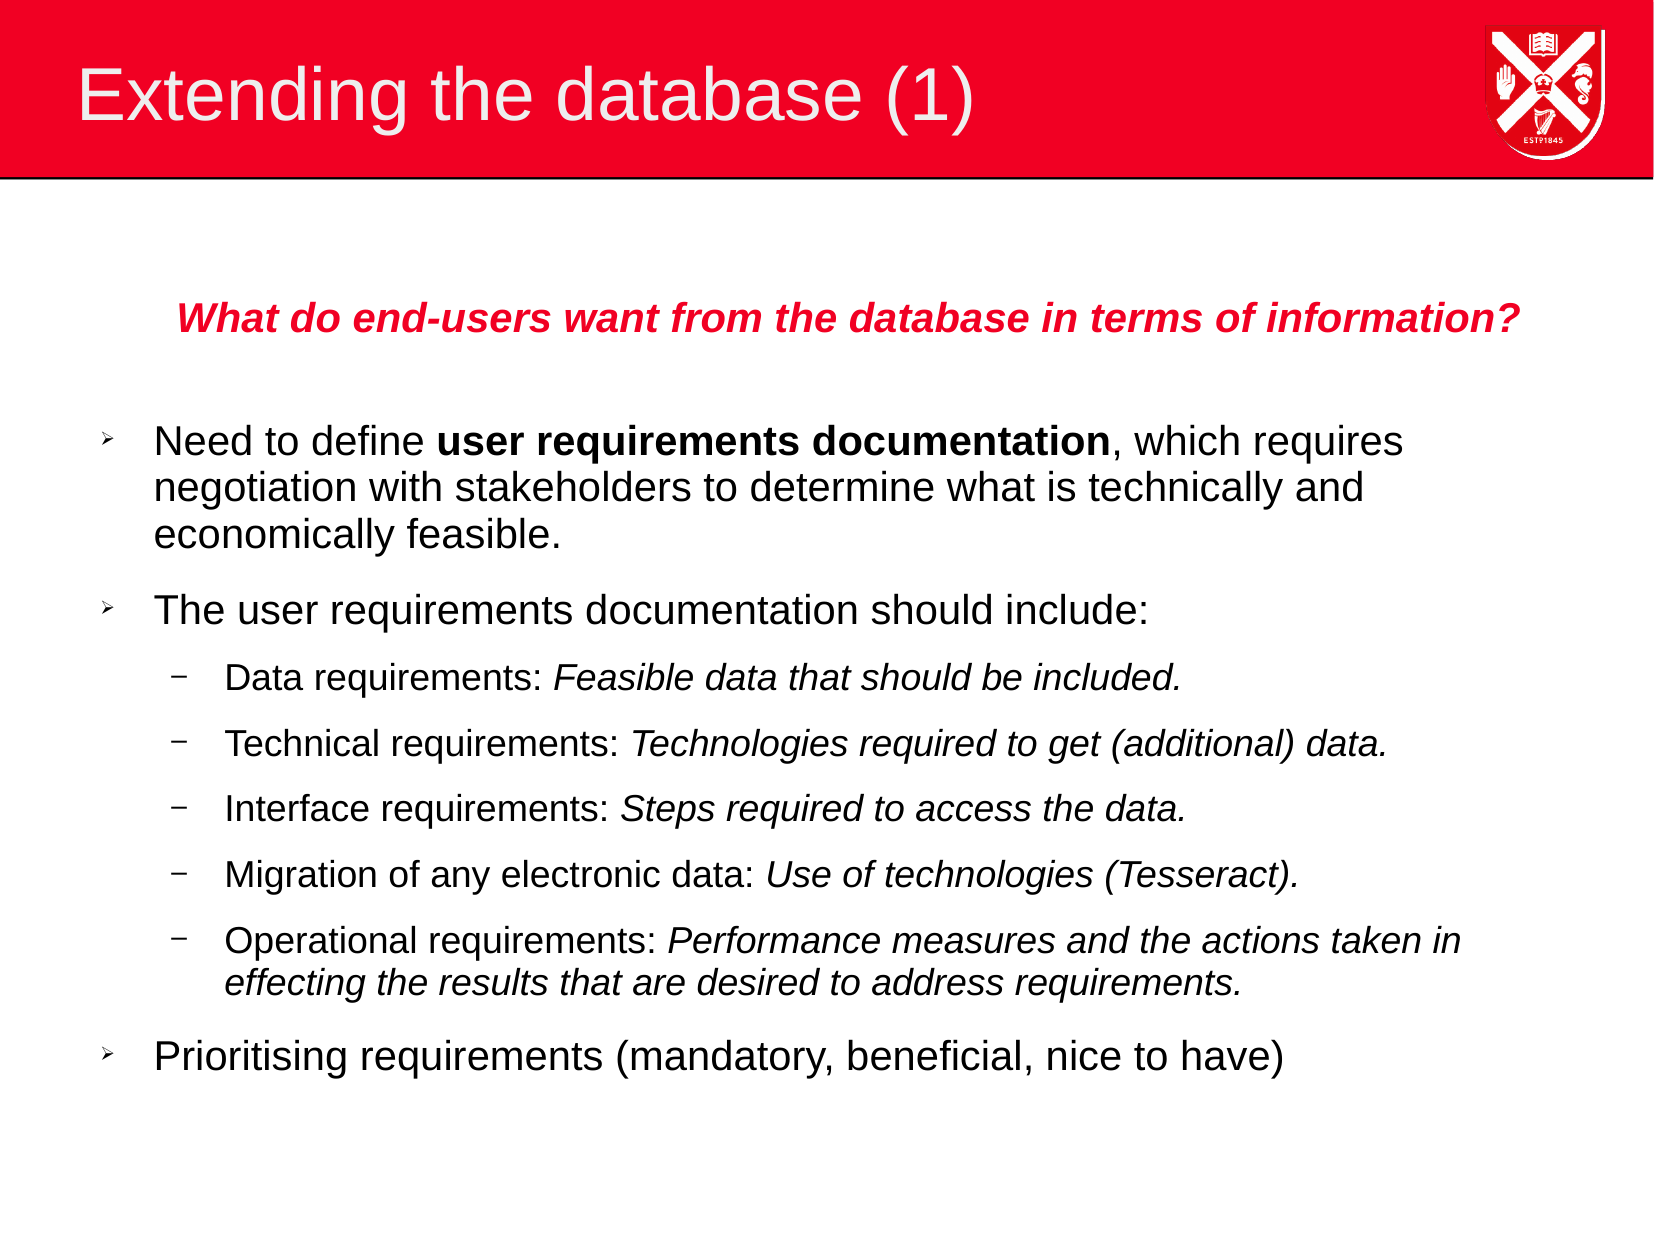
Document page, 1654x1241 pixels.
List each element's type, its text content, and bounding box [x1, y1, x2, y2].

picture [1478, 25, 1609, 156]
list What do end-users want from the database in terms of information? Need to define user requirements documentation, which requires negotiation with stakeholders to determine what is technically and economically feasible. The user requirements documentation should include: Data requirements: Feasible data that should be included. Technical requirements: Technologies required to get (additional) data. Interface requirements: Steps required to access the data. Migration of any electronic data: Use of technologies (Tesseract). Operational requirements: Performance measures and the actions taken in effecting the results that are desired to address requirements. Prioritising requirements (mandatory, beneficial, nice to have) [82, 295, 1571, 1170]
title Extending the database (1) [0, 0, 1654, 178]
